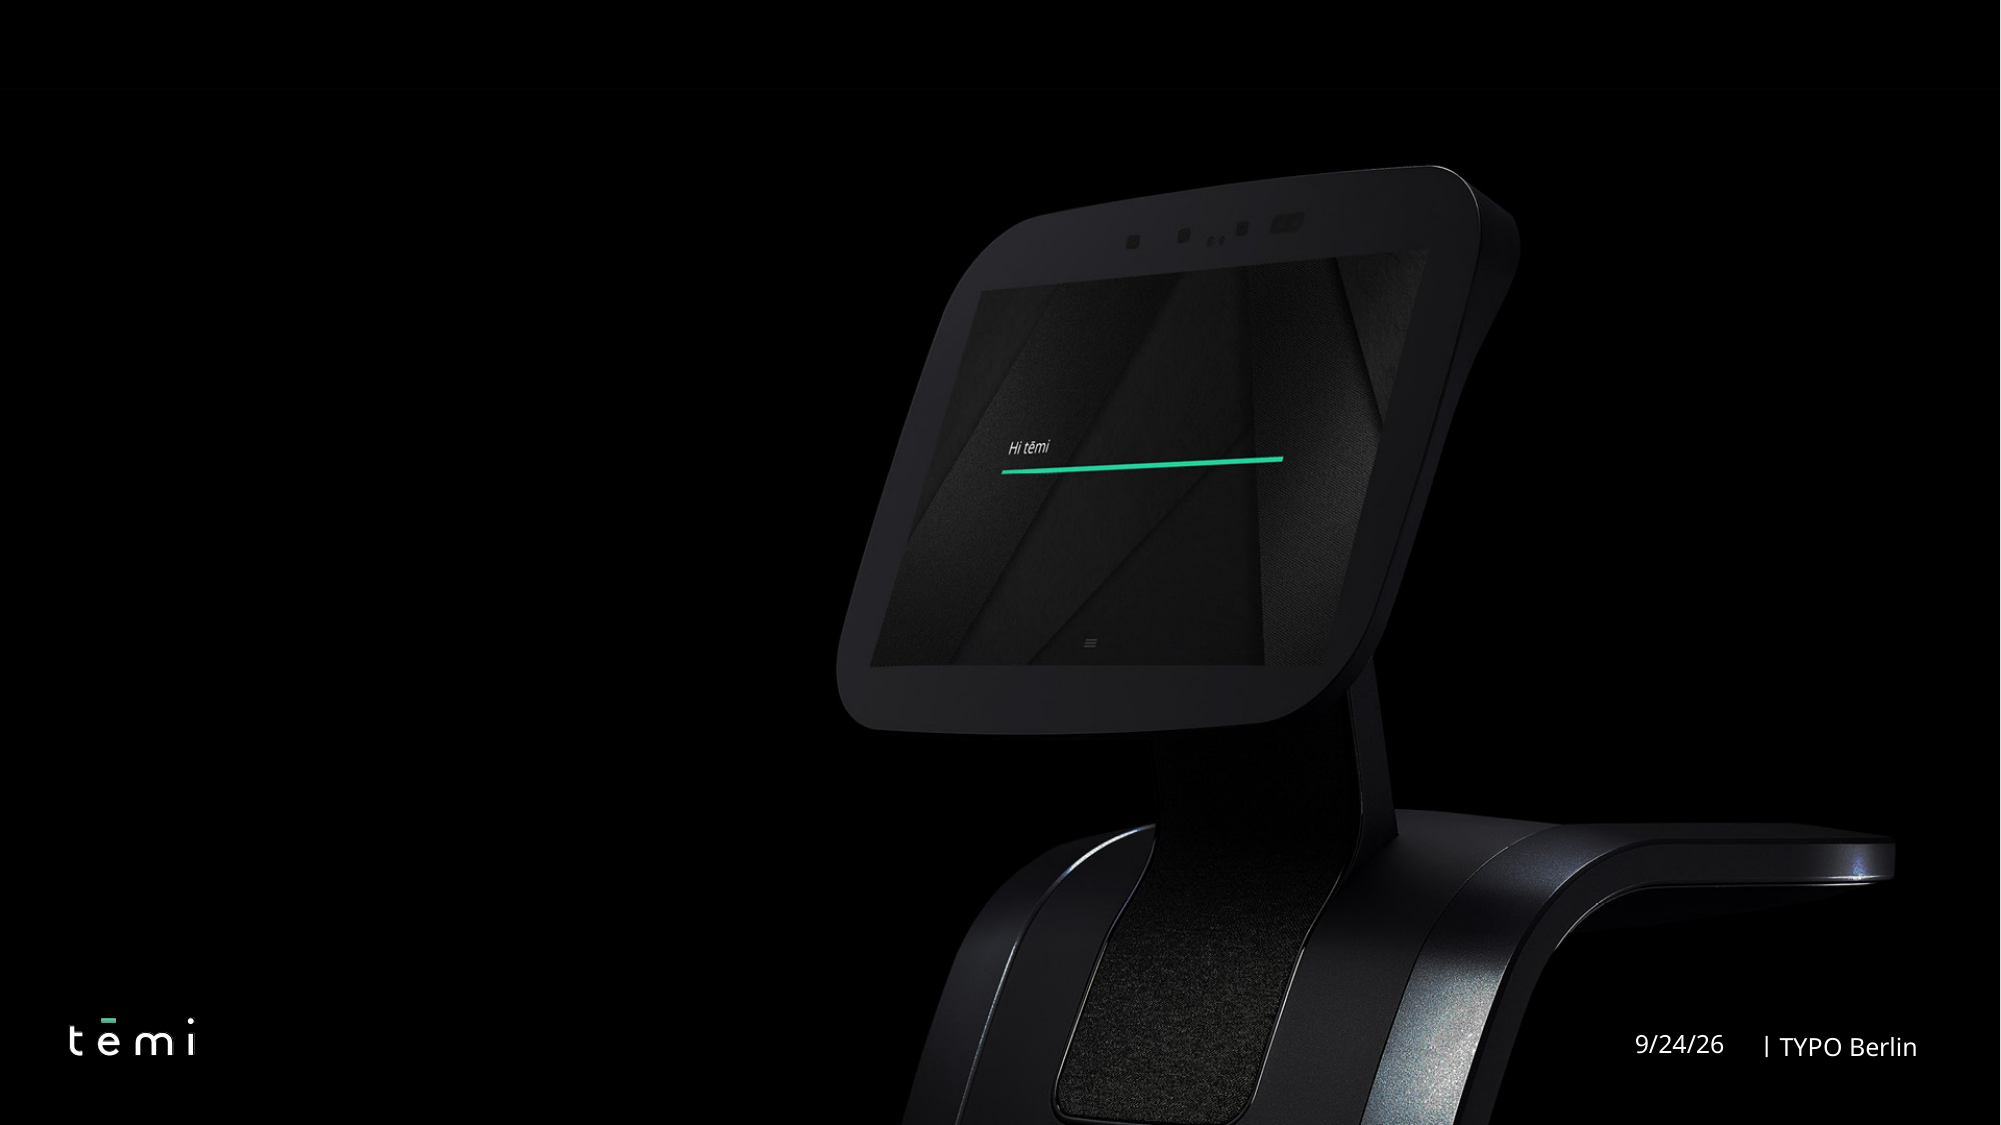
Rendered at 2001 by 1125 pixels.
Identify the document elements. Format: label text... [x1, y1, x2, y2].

slide_number 8/13/19 [1619, 1016, 1758, 1076]
picture [0, 0, 2001, 1125]
